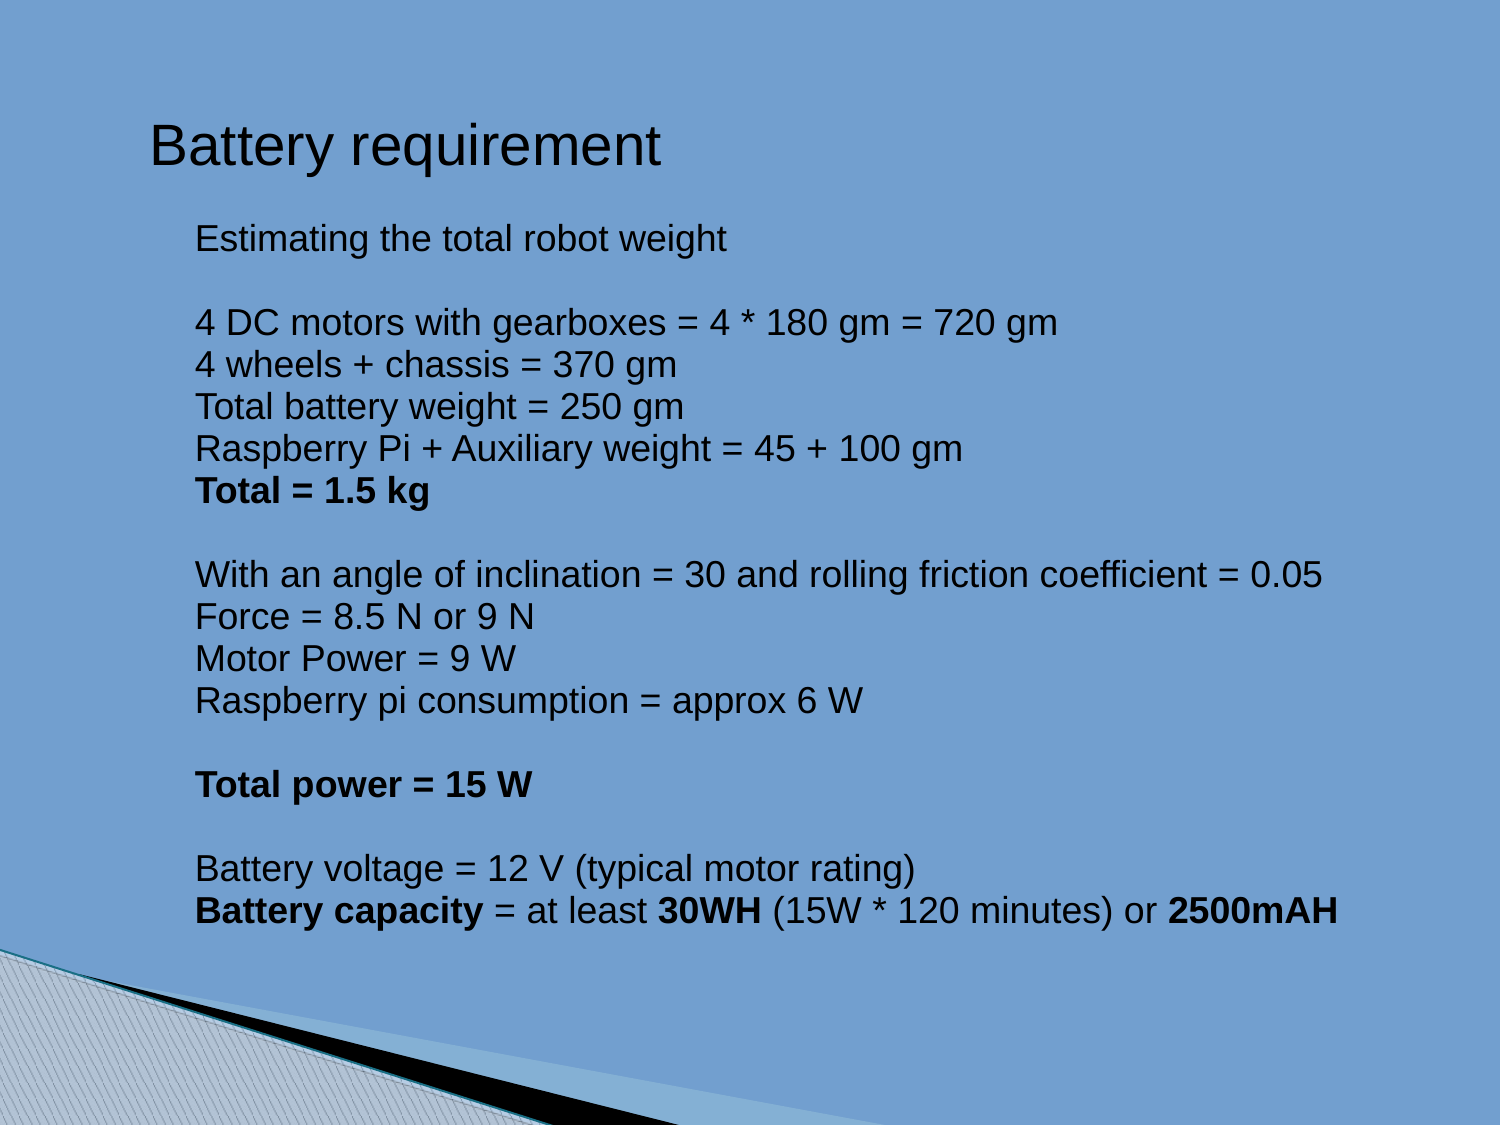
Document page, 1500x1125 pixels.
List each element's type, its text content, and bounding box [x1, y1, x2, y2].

text_box Estimating the total robot weight 4 DC motors with gearboxes = 4 * 180 gm = 720 gm 4 wheels + chassis = 370 gm Total battery weight = 250 gm Raspberry Pi + Auxiliary weight = 45 + 100 gm Total = 1.5 kg With an angle of inclination = 30 and rolling friction coefficient = 0.05 Force = 8.5 N or 9 N Motor Power = 9 W Raspberry pi consumption = approx 6 W Total power = 15 W Battery voltage = 12 V (typical motor rating) Battery capacity = at least 30WH (15W * 120 minutes) or 2500mAH [180, 210, 1396, 1065]
text_box Battery requirement [135, 104, 811, 185]
